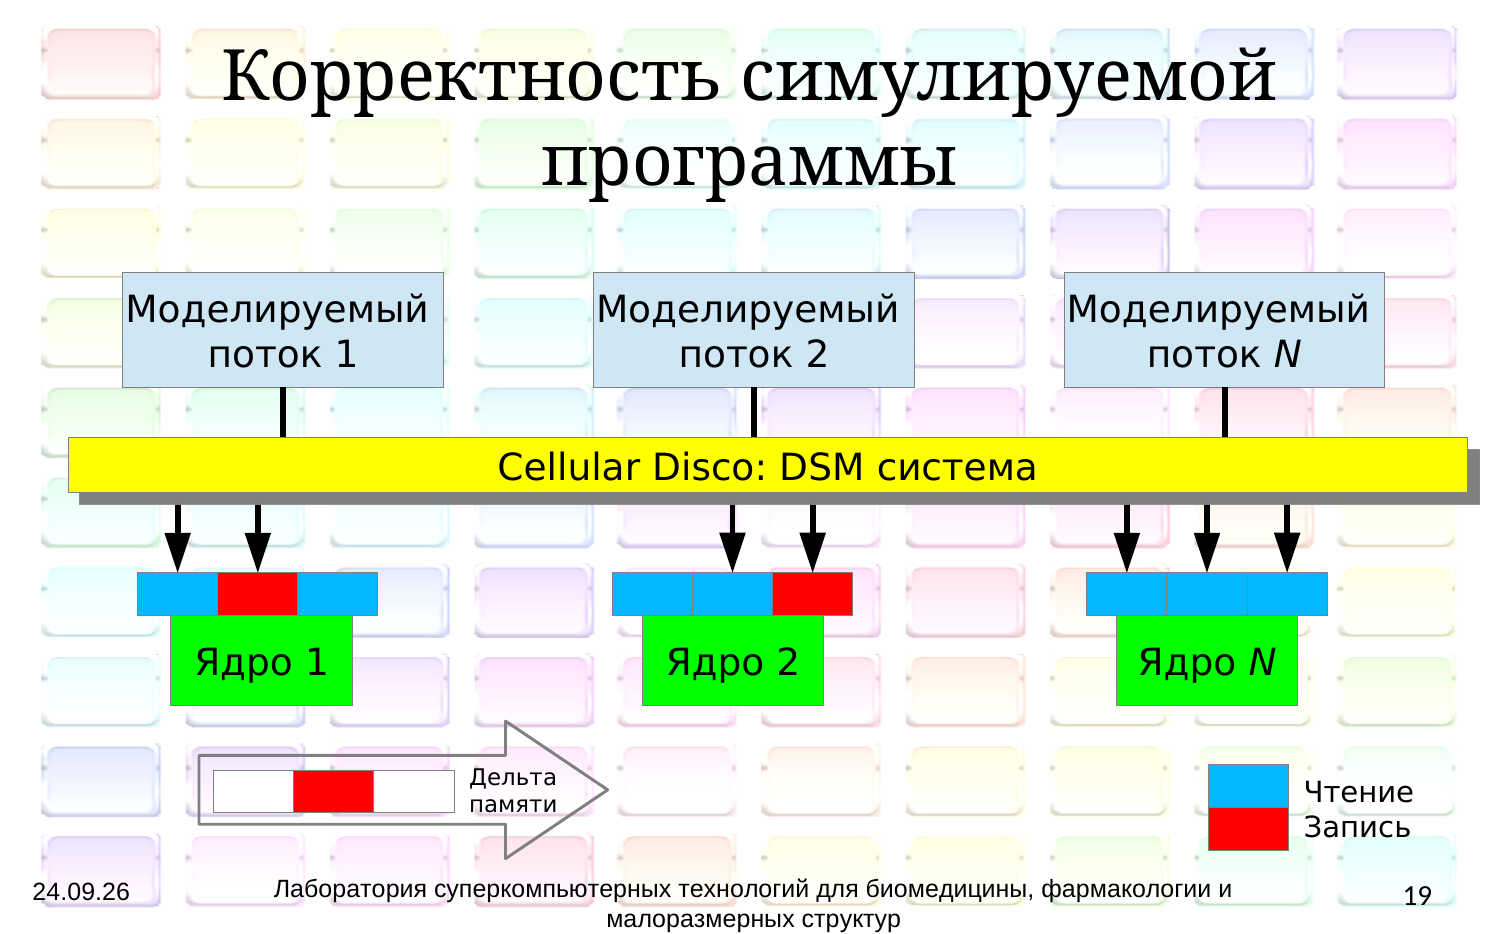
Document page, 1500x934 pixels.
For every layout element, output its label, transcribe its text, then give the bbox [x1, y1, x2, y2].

text_box [1208, 764, 1289, 851]
text_box Ядро N [1116, 616, 1298, 706]
text_box Лаборатория суперкомпьютерных технологий для биомедицины, фармакологии и малоразмерных структур [171, 864, 1338, 915]
picture [0, 0, 1500, 934]
text_box [137, 572, 378, 616]
text_box 12.11.12 [17, 868, 184, 918]
title Корректность симулируемой программы [75, 37, 1426, 193]
text_box [612, 572, 853, 616]
text_box <number> [1387, 868, 1473, 918]
text_box [1086, 572, 1328, 616]
text_box Дельта памяти [454, 755, 596, 825]
text_box [213, 770, 454, 813]
text_box Моделируемый поток N [1064, 272, 1385, 388]
text_box Cellular Disco: DSM система [68, 437, 1468, 493]
text_box Ядро 2 [642, 616, 824, 706]
text_box Ядро 1 [170, 616, 353, 706]
text_box Моделируемый поток 1 [122, 272, 444, 388]
text_box Чтение Запись [1288, 765, 1430, 851]
text_box Моделируемый поток 2 [593, 272, 915, 388]
